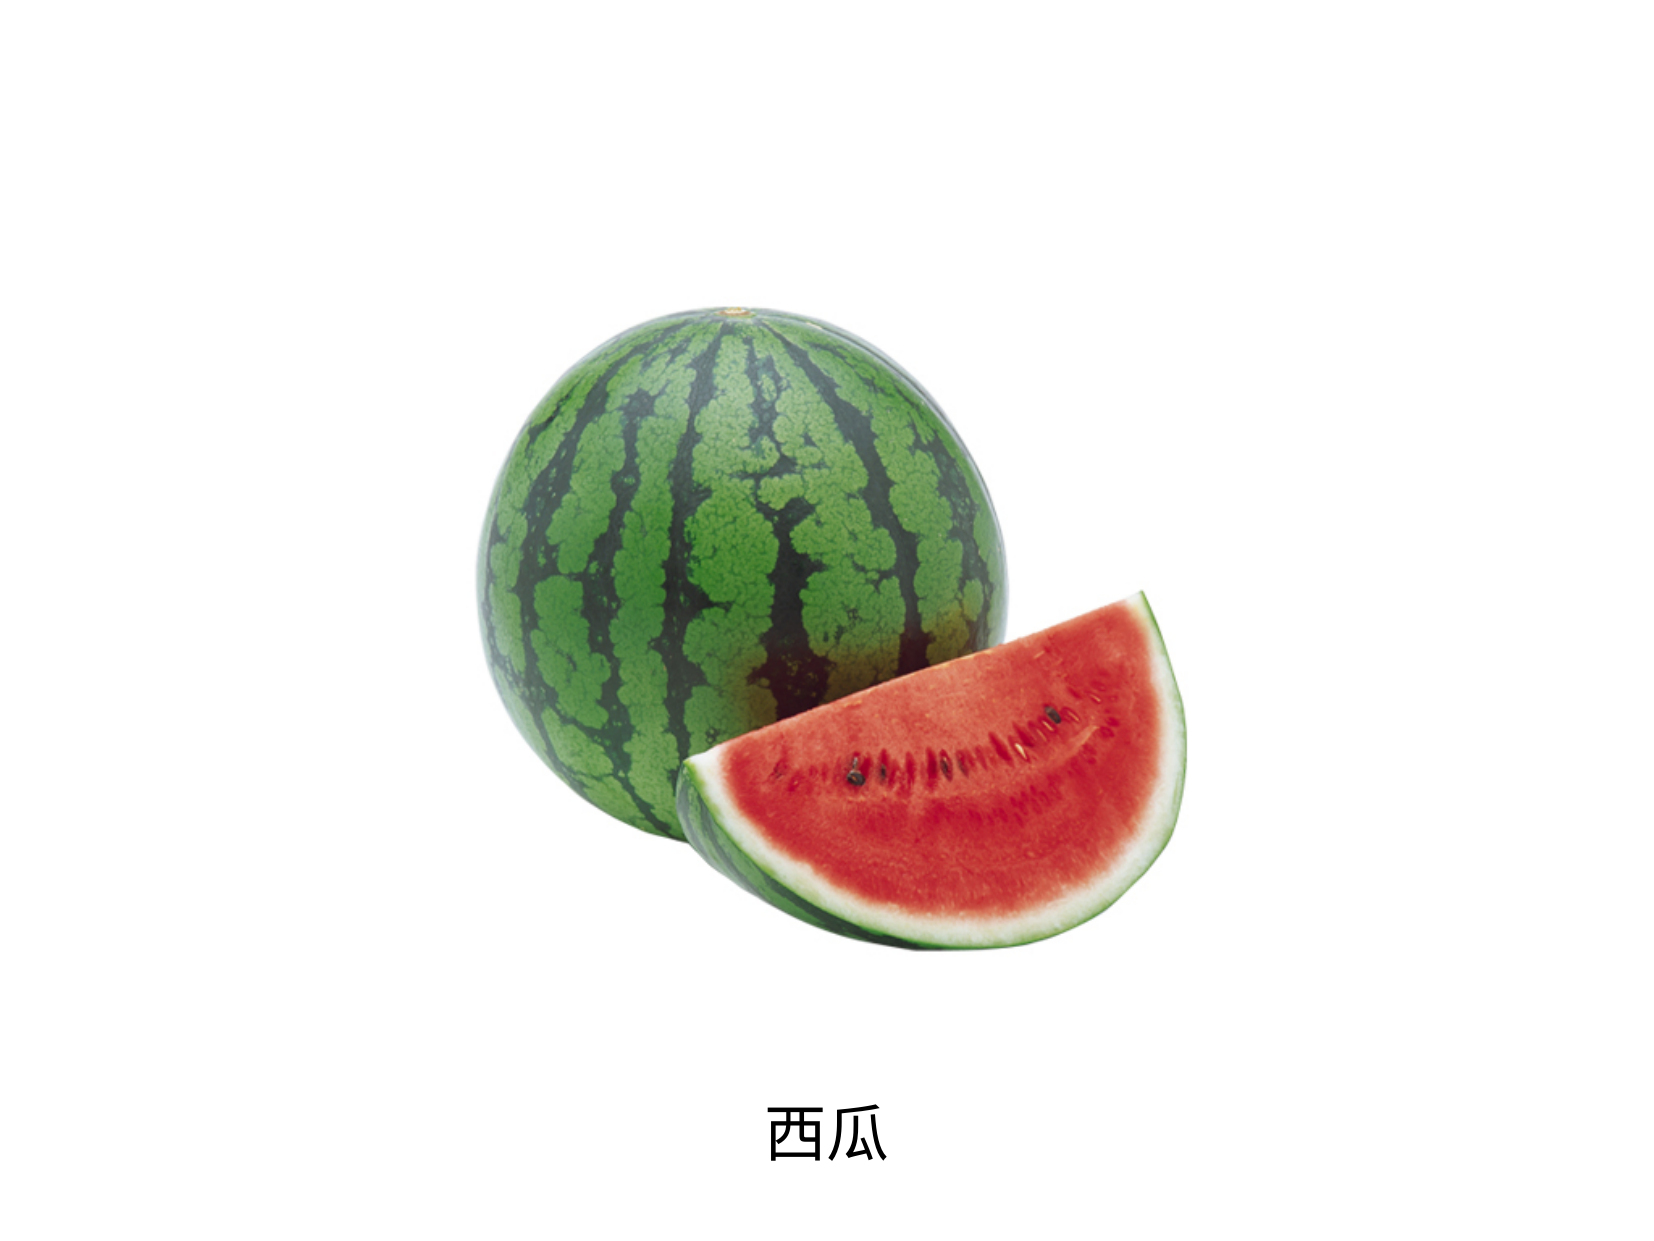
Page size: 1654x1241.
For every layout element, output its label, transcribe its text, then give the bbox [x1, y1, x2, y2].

picture [0, 0, 1654, 1241]
title 西瓜 [82, 1025, 1571, 1233]
